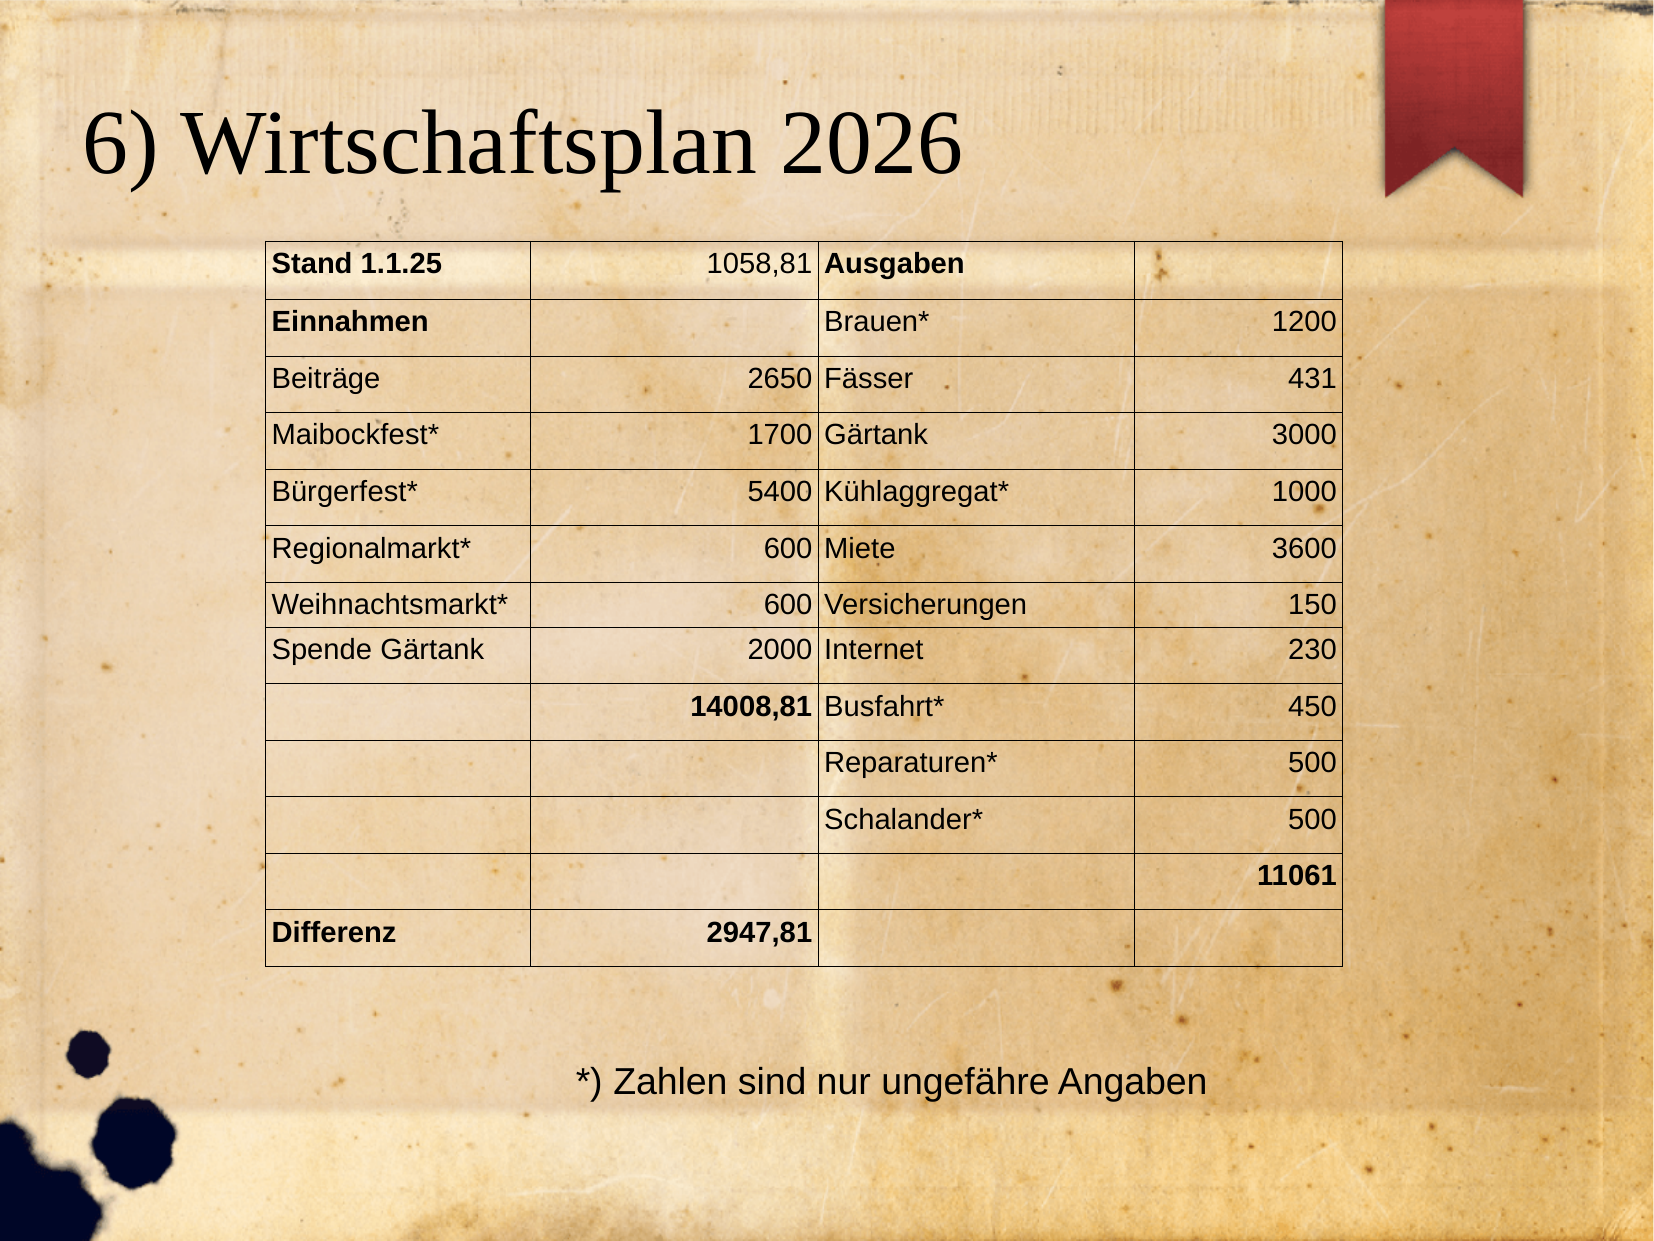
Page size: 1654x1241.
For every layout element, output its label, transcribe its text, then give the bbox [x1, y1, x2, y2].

table_cell 3000 [1135, 413, 1342, 469]
table_cell 150 [1135, 583, 1342, 627]
table_cell 500 [1135, 797, 1342, 853]
table_cell [819, 910, 1134, 966]
title 6) Wirtschaftsplan 2026 [82, 49, 1347, 237]
table_cell [1135, 910, 1342, 966]
table_cell 5400 [531, 470, 818, 525]
table_cell [531, 854, 818, 909]
table_cell Busfahrt* [819, 684, 1134, 740]
table_cell Einnahmen [266, 300, 530, 356]
table_cell 2650 [531, 357, 818, 412]
table_cell 1000 [1135, 470, 1342, 525]
table_header 1058,81 [531, 242, 818, 299]
table_cell 431 [1135, 357, 1342, 412]
table_cell Gärtank [819, 413, 1134, 469]
table_cell 600 [531, 583, 818, 627]
table_cell 2947,81 [531, 910, 818, 966]
table_cell Brauen* [819, 300, 1134, 356]
table_cell Reparaturen* [819, 741, 1134, 796]
table_cell Spende Gärtank [266, 628, 530, 683]
table_cell 500 [1135, 741, 1342, 796]
table_cell [819, 854, 1134, 909]
table_cell [266, 741, 530, 796]
table_cell 600 [531, 526, 818, 582]
table_cell 11061 [1135, 854, 1342, 909]
table_cell Internet [819, 628, 1134, 683]
table_cell 450 [1135, 684, 1342, 740]
table_cell 14008,81 [531, 684, 818, 740]
table_cell 230 [1135, 628, 1342, 683]
picture [0, 0, 1654, 1241]
table_cell Versicherungen [819, 583, 1134, 627]
table_cell Regionalmarkt* [266, 526, 530, 582]
text_box *) Zahlen sind nur ungefähre Angaben [561, 1052, 1329, 1152]
table_cell 1200 [1135, 300, 1342, 356]
table_cell Weihnachtsmarkt* [266, 583, 530, 627]
table_cell Kühlaggregat* [819, 470, 1134, 525]
table_cell 3600 [1135, 526, 1342, 582]
table_header Ausgaben [819, 242, 1134, 299]
table_cell [531, 741, 818, 796]
table_cell 1700 [531, 413, 818, 469]
table_cell [266, 684, 530, 740]
table_header Stand 1.1.25 [266, 242, 530, 299]
table_cell Fässer [819, 357, 1134, 412]
table_cell [266, 854, 530, 909]
table_cell Maibockfest* [266, 413, 530, 469]
table_cell [266, 797, 530, 853]
table_cell Bürgerfest* [266, 470, 530, 525]
table_cell Schalander* [819, 797, 1134, 853]
table_cell [531, 300, 818, 356]
table_cell Beiträge [266, 357, 530, 412]
table_cell 2000 [531, 628, 818, 683]
table_header [1135, 242, 1342, 299]
table_cell Miete [819, 526, 1134, 582]
table_cell [531, 797, 818, 853]
table_cell Differenz [266, 910, 530, 966]
